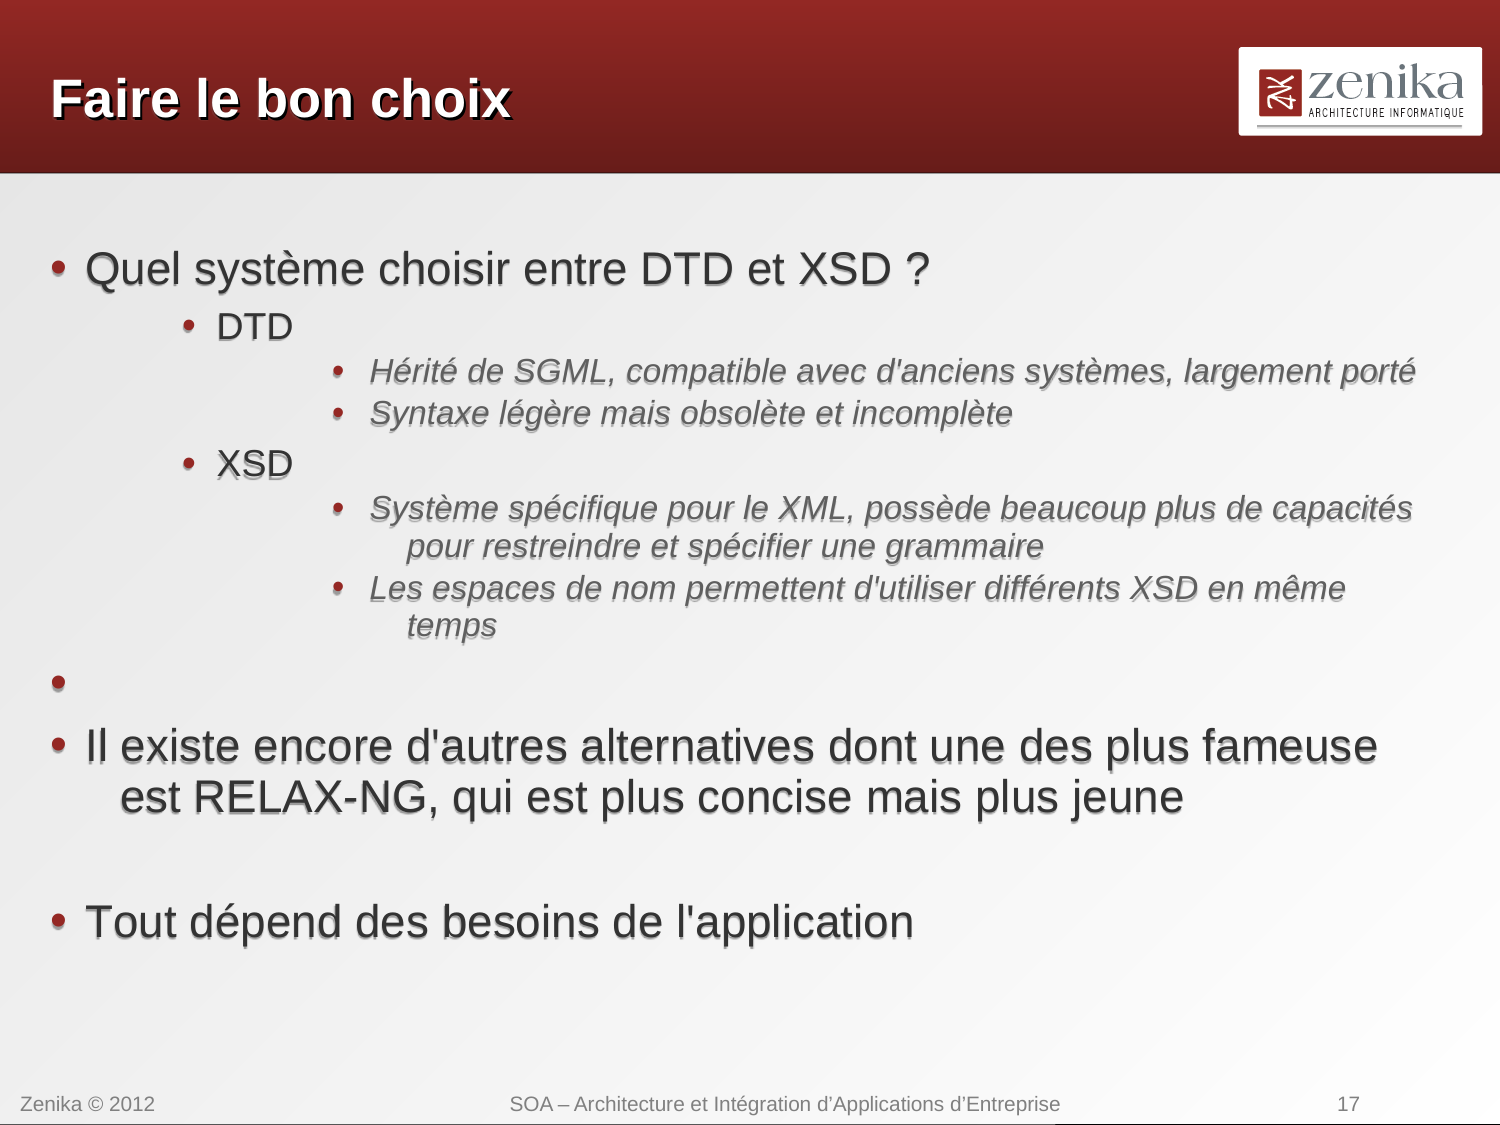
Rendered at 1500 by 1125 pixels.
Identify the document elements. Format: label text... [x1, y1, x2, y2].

title Faire le bon choix [50, 15, 1206, 180]
list Quel système choisir entre DTD et XSD ? DTD Hérité de SGML, compatible avec d'anciens systèmes, largement porté Syntaxe légère mais obsolète et incomplète XSD Système spécifique pour le XML, possède beaucoup plus de capacités pour restreindre et spécifier une grammaire Les espaces de nom permettent d'utiliser différents XSD en même temps Il existe encore d'autres alternatives dont une des plus fameuse est RELAX-NG, qui est plus concise mais plus jeune Tout dépend des besoins de l'application [50, 240, 1435, 1069]
